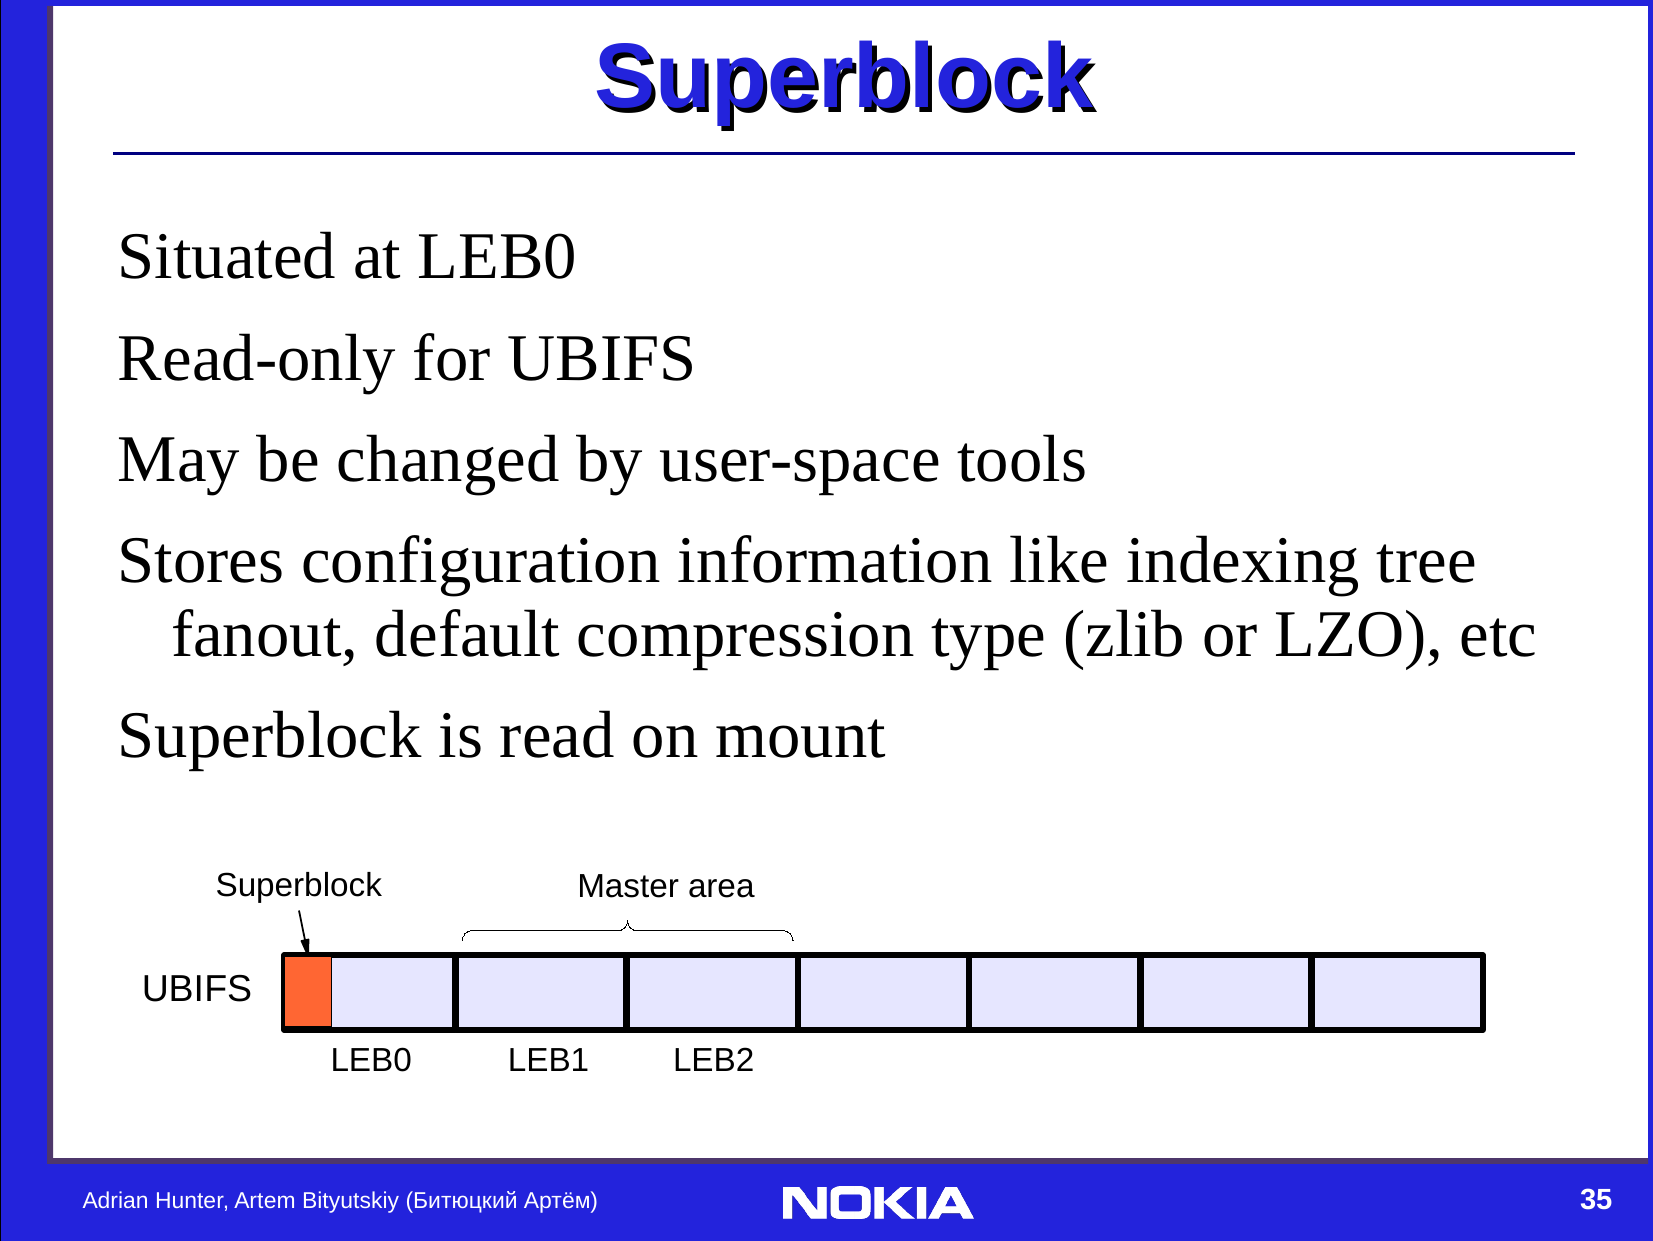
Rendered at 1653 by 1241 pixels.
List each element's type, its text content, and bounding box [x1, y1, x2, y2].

text_box Superblock [200, 858, 398, 911]
text_box Master area [562, 860, 771, 913]
text_box LEB1 [493, 1034, 605, 1087]
picture [783, 1186, 974, 1219]
text_box LEB2 [658, 1034, 770, 1087]
text_box LEB0 [315, 1034, 428, 1087]
title Superblock [100, 2, 1588, 151]
text_box [284, 954, 1483, 1030]
list Situated at LEB0 Read-only for UBIFS May be changed by user-space tools Stores configuration information like indexing tree fanout, default compression type (zlib or LZO), etc Superblock is read on mount [100, 219, 1588, 1072]
text_box UBIFS [127, 960, 268, 1018]
